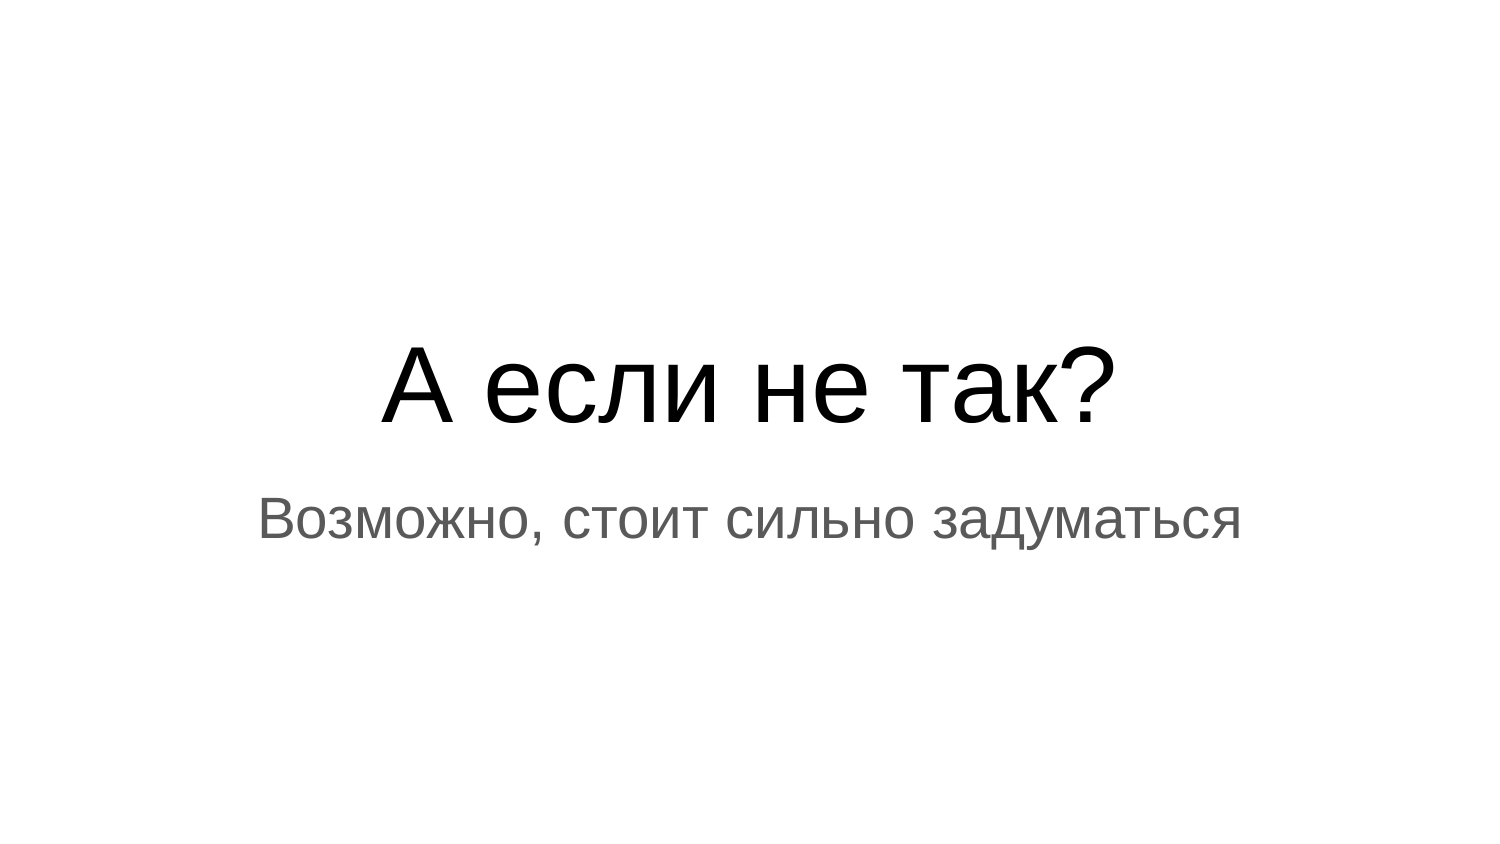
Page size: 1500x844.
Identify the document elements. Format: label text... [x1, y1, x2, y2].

title А если не так? [51, 122, 1449, 459]
subtitle Возможно, стоит сильно задуматься [51, 464, 1449, 595]
